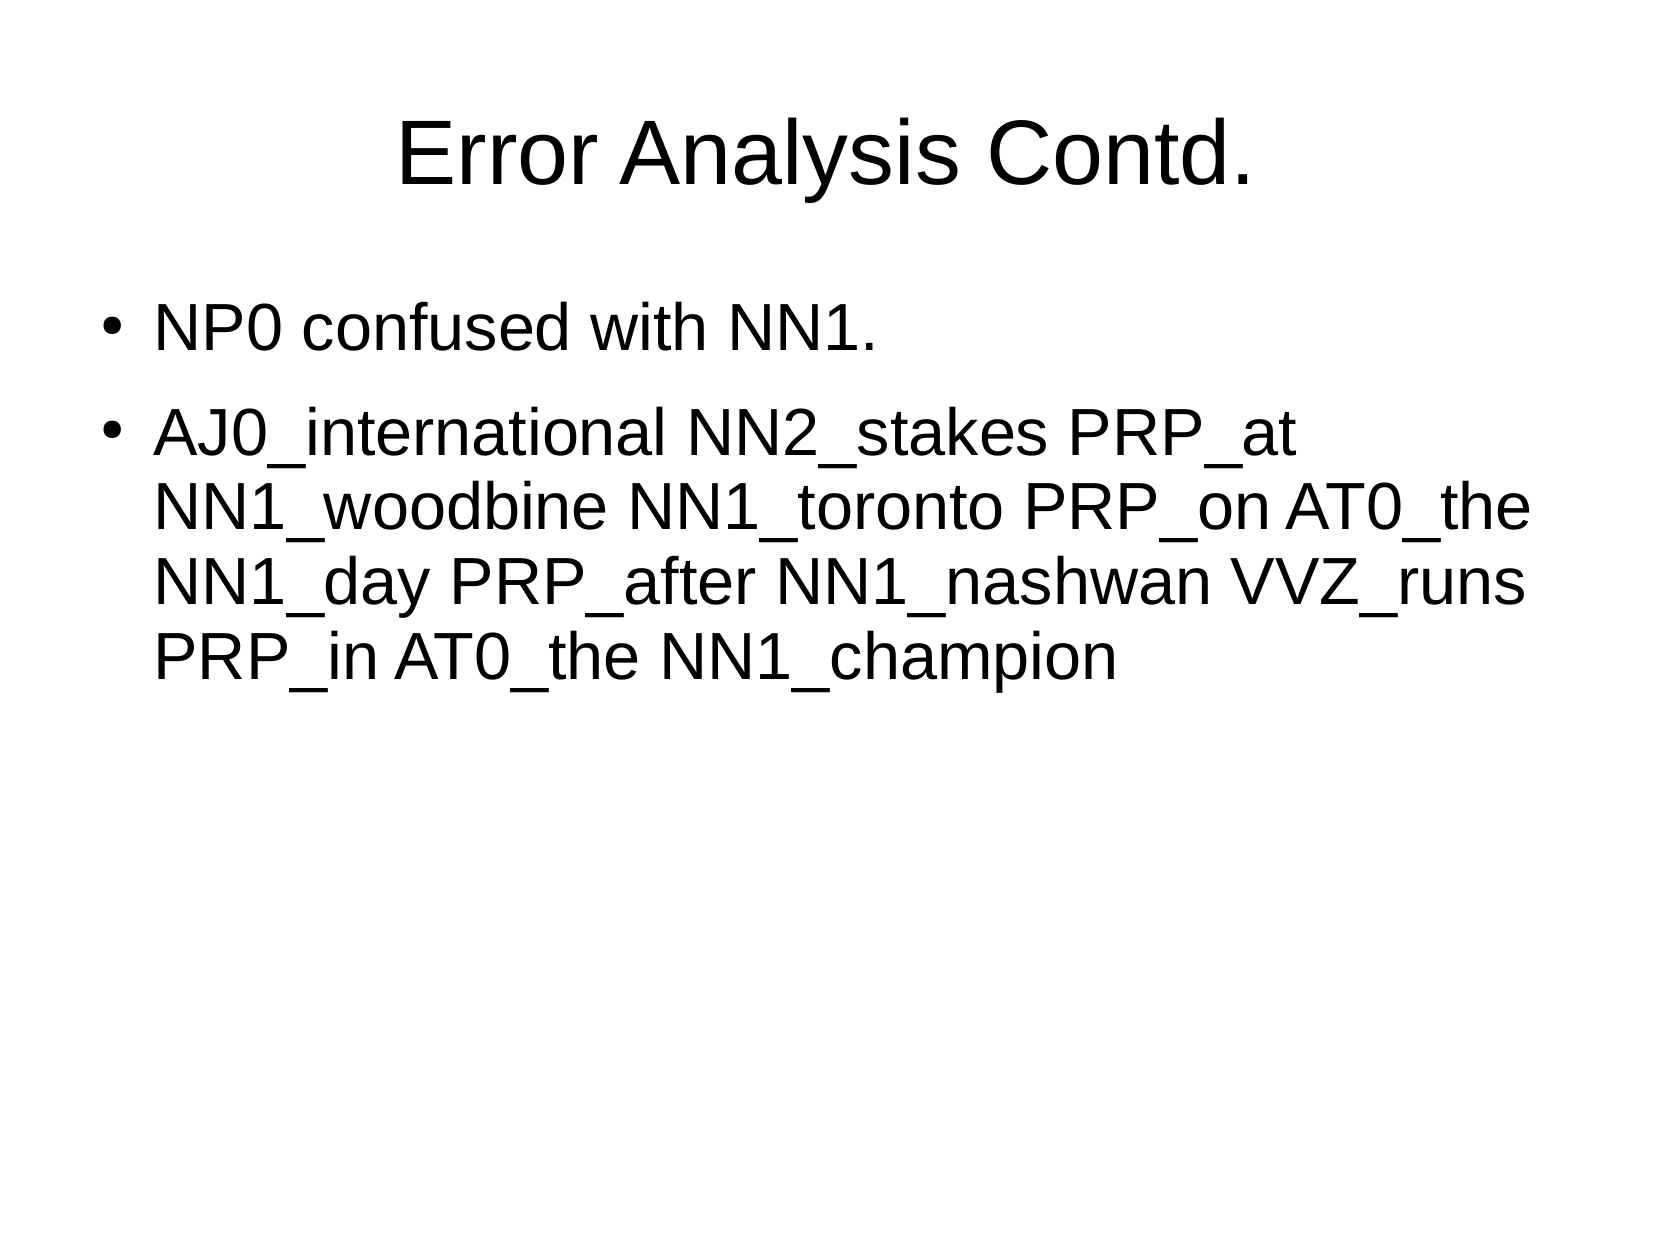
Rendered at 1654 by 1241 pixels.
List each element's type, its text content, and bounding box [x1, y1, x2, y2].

title Error Analysis Contd. [82, 49, 1571, 257]
list NP0 confused with NN1. AJ0_international NN2_stakes PRP_at NN1_woodbine NN1_toronto PRP_on AT0_the NN1_day PRP_after NN1_nashwan VVZ_runs PRP_in AT0_the NN1_champion [82, 290, 1538, 1010]
